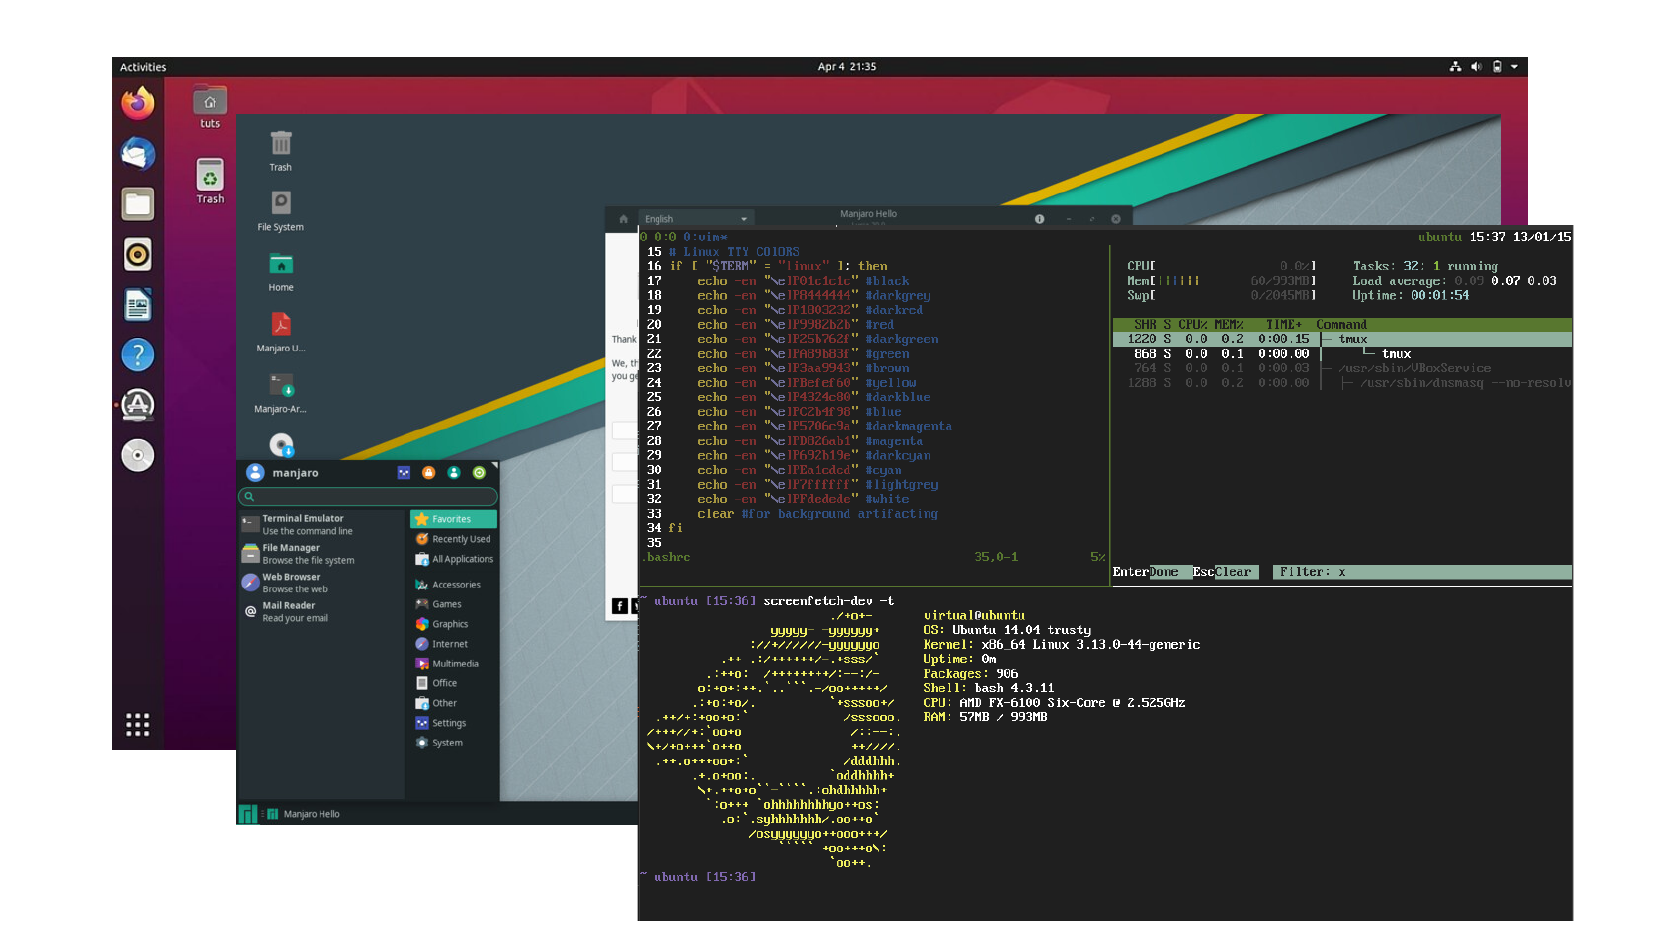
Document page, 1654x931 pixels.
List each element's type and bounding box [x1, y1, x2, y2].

picture [112, 57, 1574, 921]
